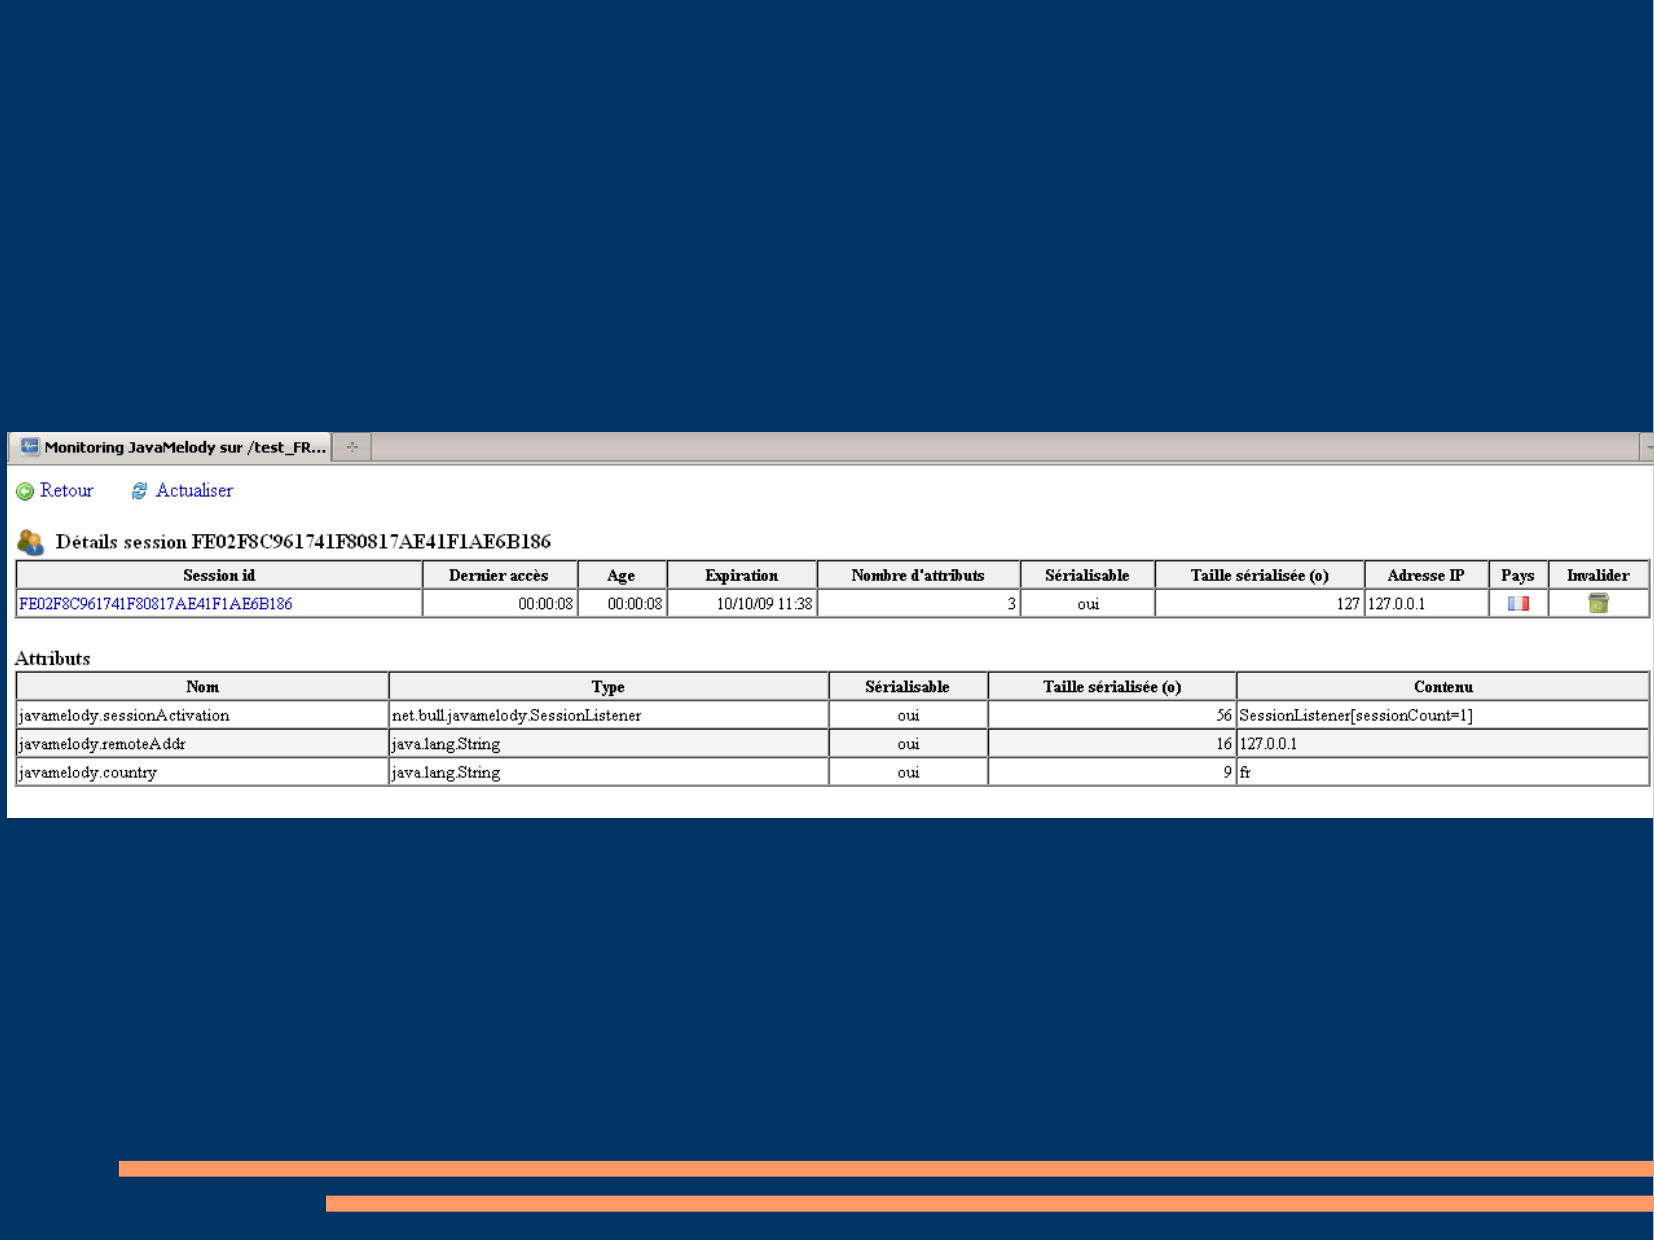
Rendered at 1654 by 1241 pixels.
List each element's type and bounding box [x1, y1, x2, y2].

picture [7, 432, 1654, 818]
